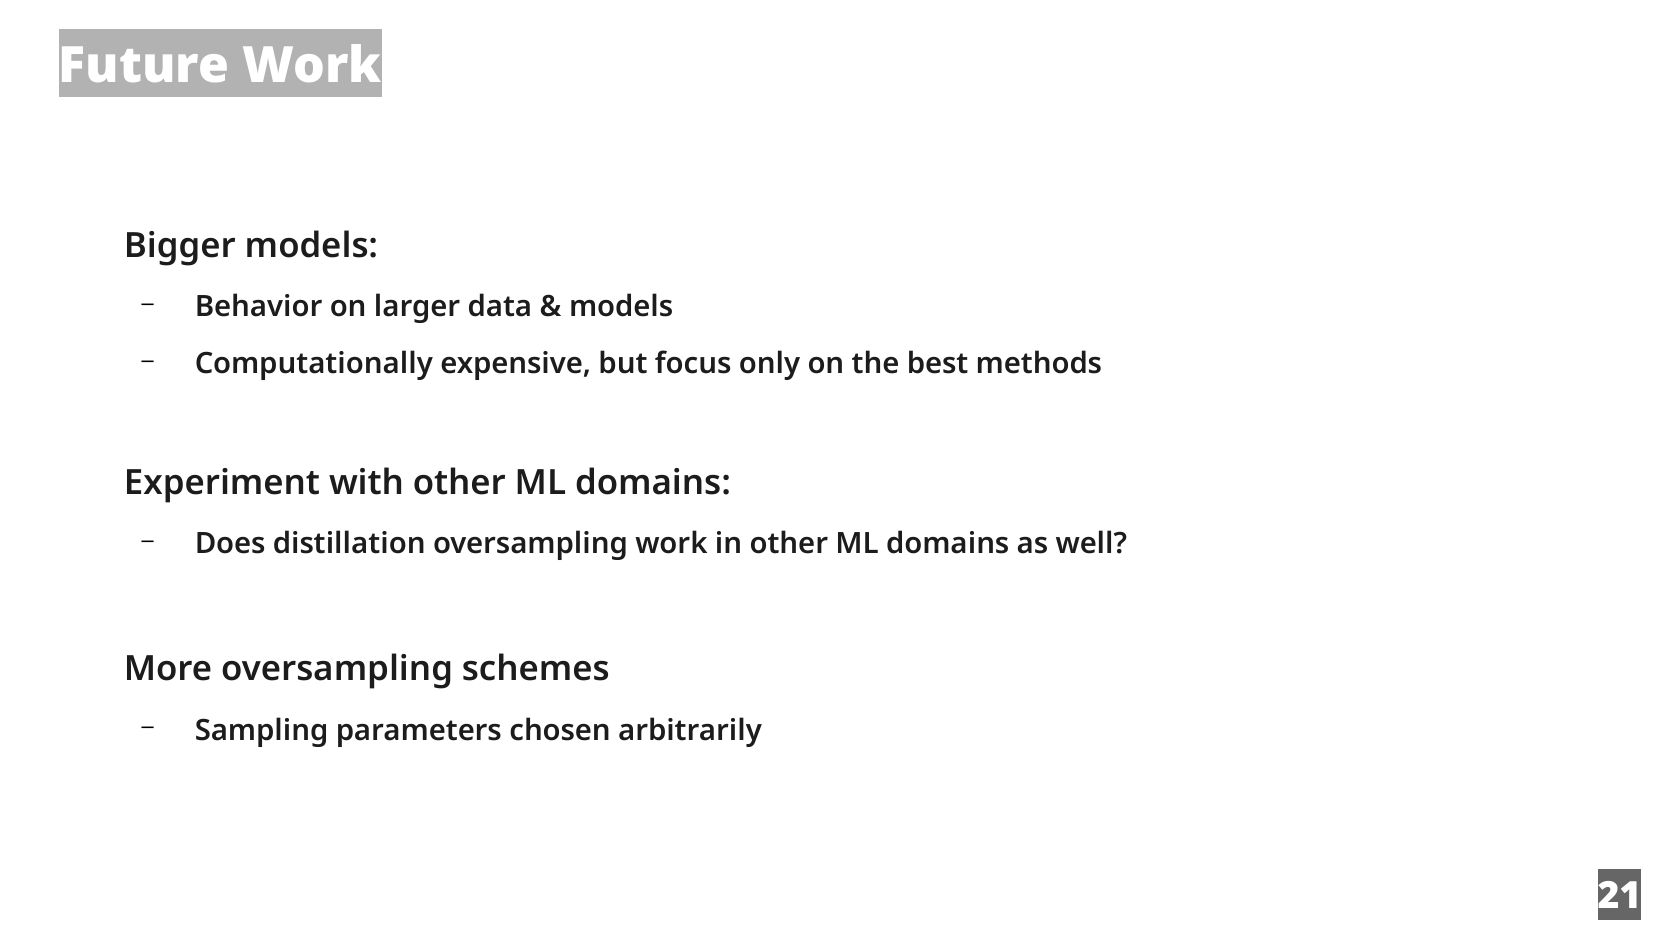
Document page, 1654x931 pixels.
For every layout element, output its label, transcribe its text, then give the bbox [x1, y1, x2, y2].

title Future Work [59, 0, 1595, 98]
list Bigger models: Behavior on larger data & models Computationally expensive, but focus only on the best methods Experiment with other ML domains: Does distillation oversampling work in other ML domains as well? More oversampling schemes Sampling parameters chosen arbitrarily [53, 219, 1560, 796]
